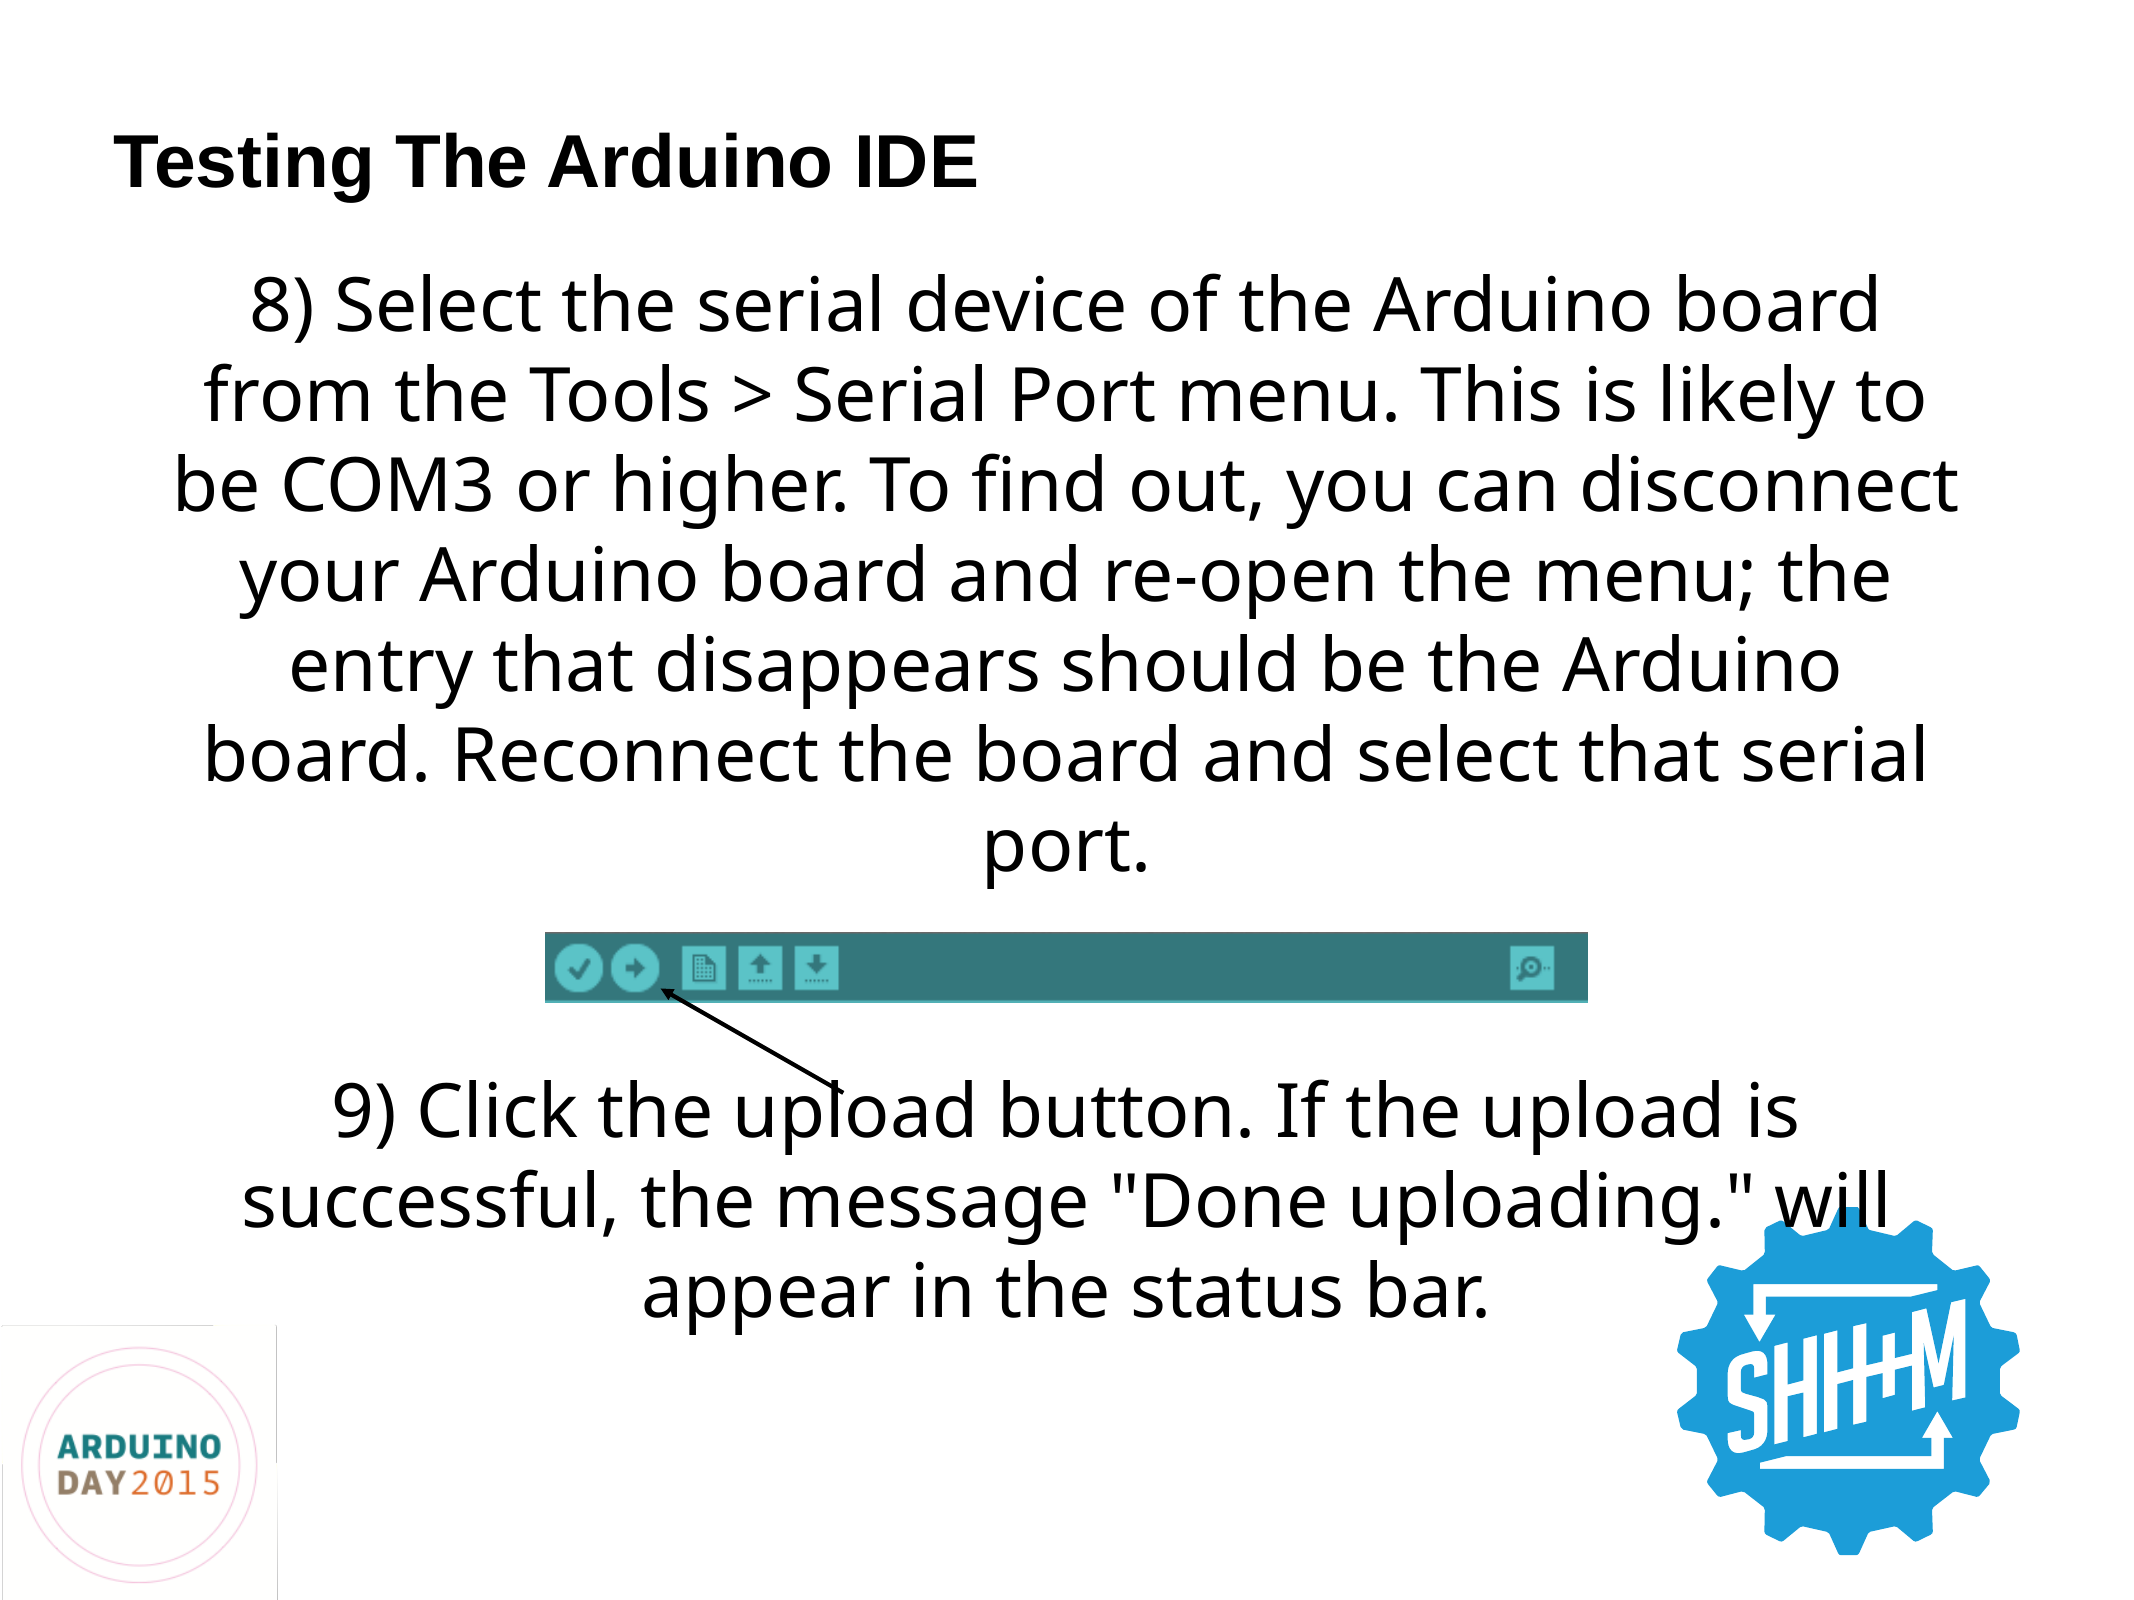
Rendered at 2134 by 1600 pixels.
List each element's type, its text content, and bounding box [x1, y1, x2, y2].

text_box 9) Click the upload button. If the upload is successful, the message "Done uploading." will appear in the status bar. [163, 1054, 1970, 1341]
text_box 8) Select the serial device of the Arduino board from the Tools > Serial Port menu. This is likely to be COM3 or higher. To find out, you can disconnect your Arduino board and re-open the menu; the entry that disappears should be the Arduino board. Reconnect the board and select that serial port. [163, 247, 1970, 895]
text_box Testing The Arduino IDE [105, 103, 989, 211]
picture [545, 932, 1588, 1004]
picture [1677, 1207, 2020, 1556]
picture [1, 1324, 279, 1600]
